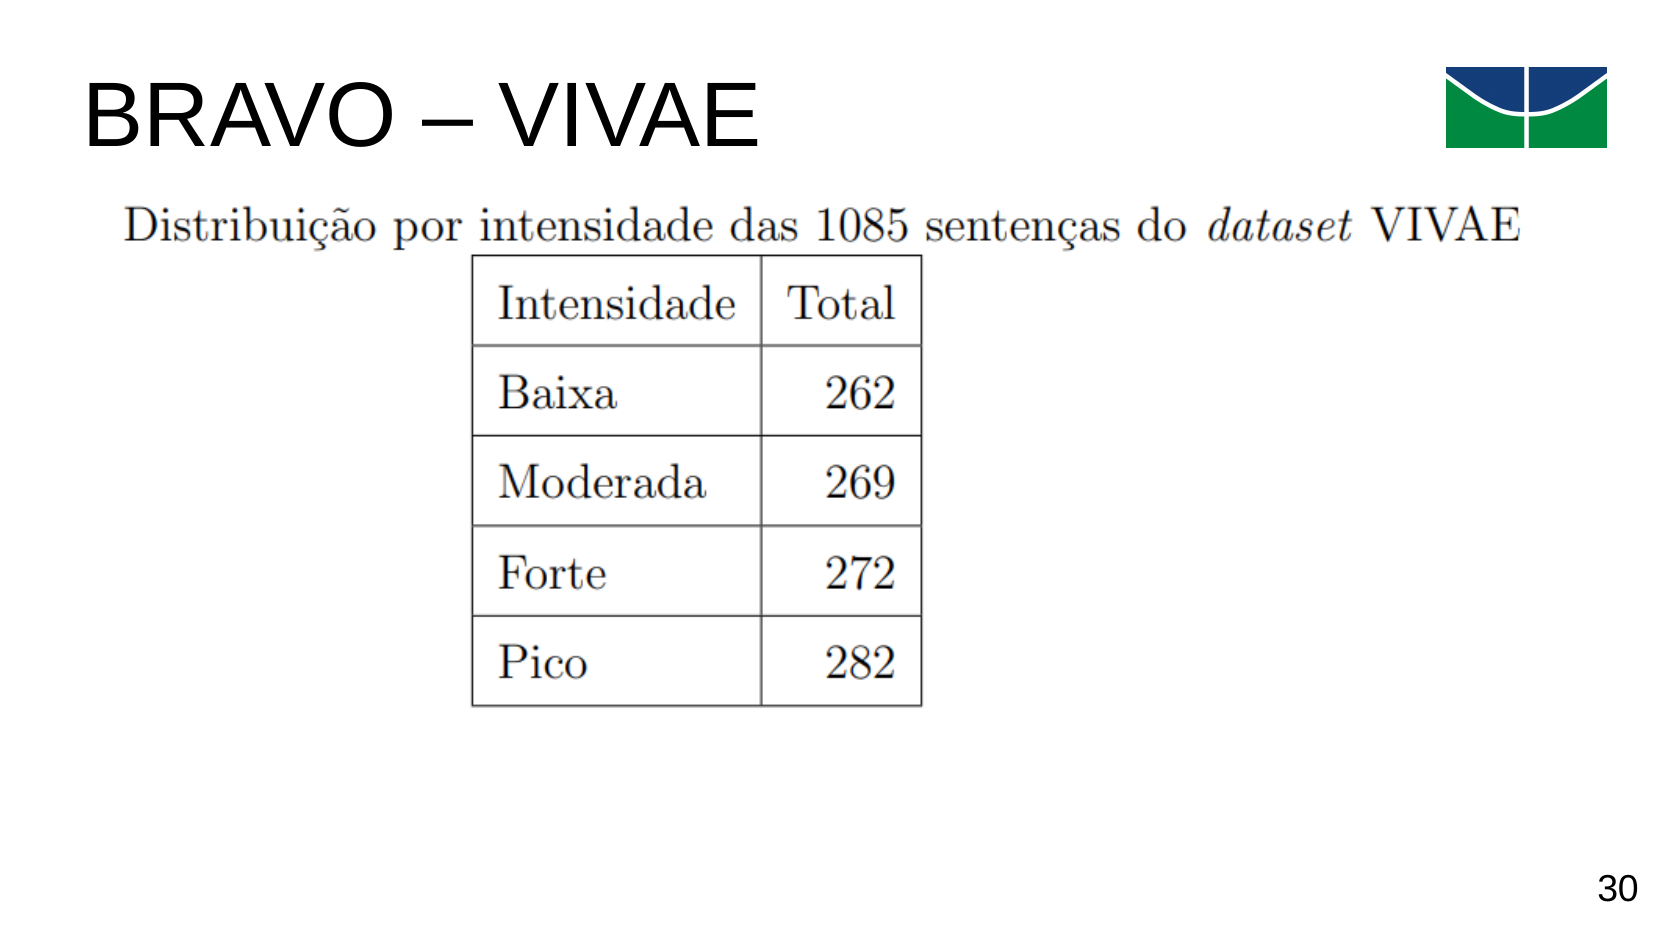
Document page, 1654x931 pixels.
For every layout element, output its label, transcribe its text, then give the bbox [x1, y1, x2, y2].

picture [1571, 67, 1607, 148]
picture [120, 200, 1534, 730]
title BRAVO – VIVAE [82, 37, 1571, 193]
text_box <number> [1024, 860, 1654, 917]
